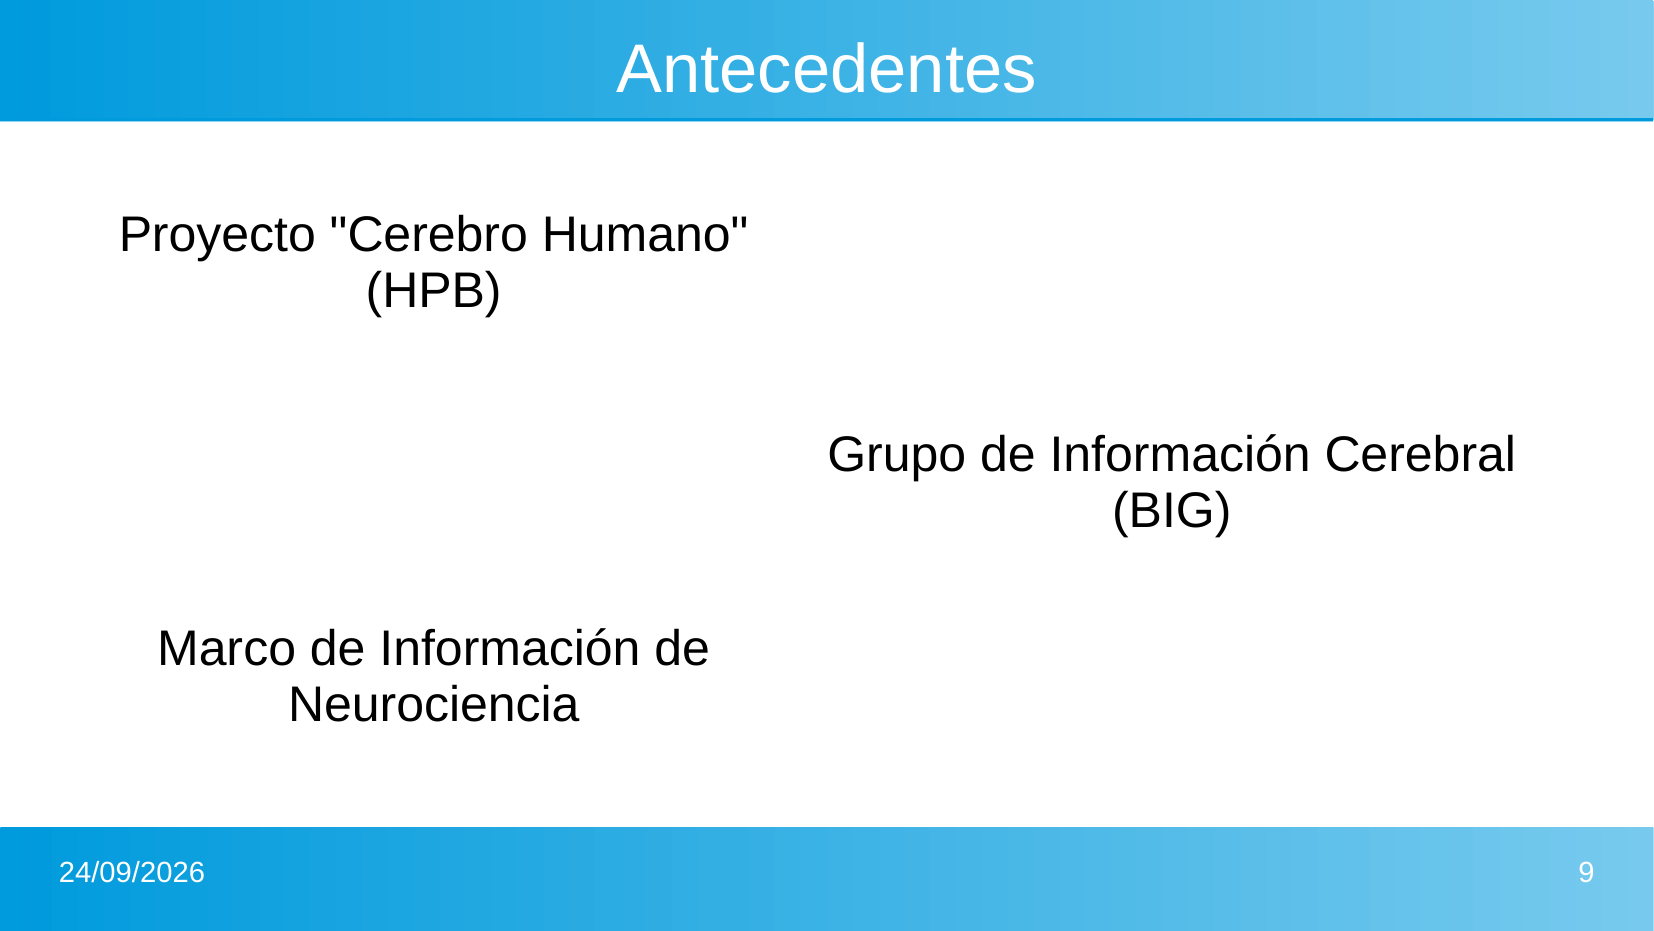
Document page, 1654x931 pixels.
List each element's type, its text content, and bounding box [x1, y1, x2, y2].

list Marco de Información de Neurociencia [59, 620, 809, 768]
title Antecedentes [59, 29, 1595, 108]
list Proyecto "Cerebro Humano" (HPB) [59, 206, 809, 355]
list Grupo de Información Cerebral (BIG) [797, 426, 1547, 562]
